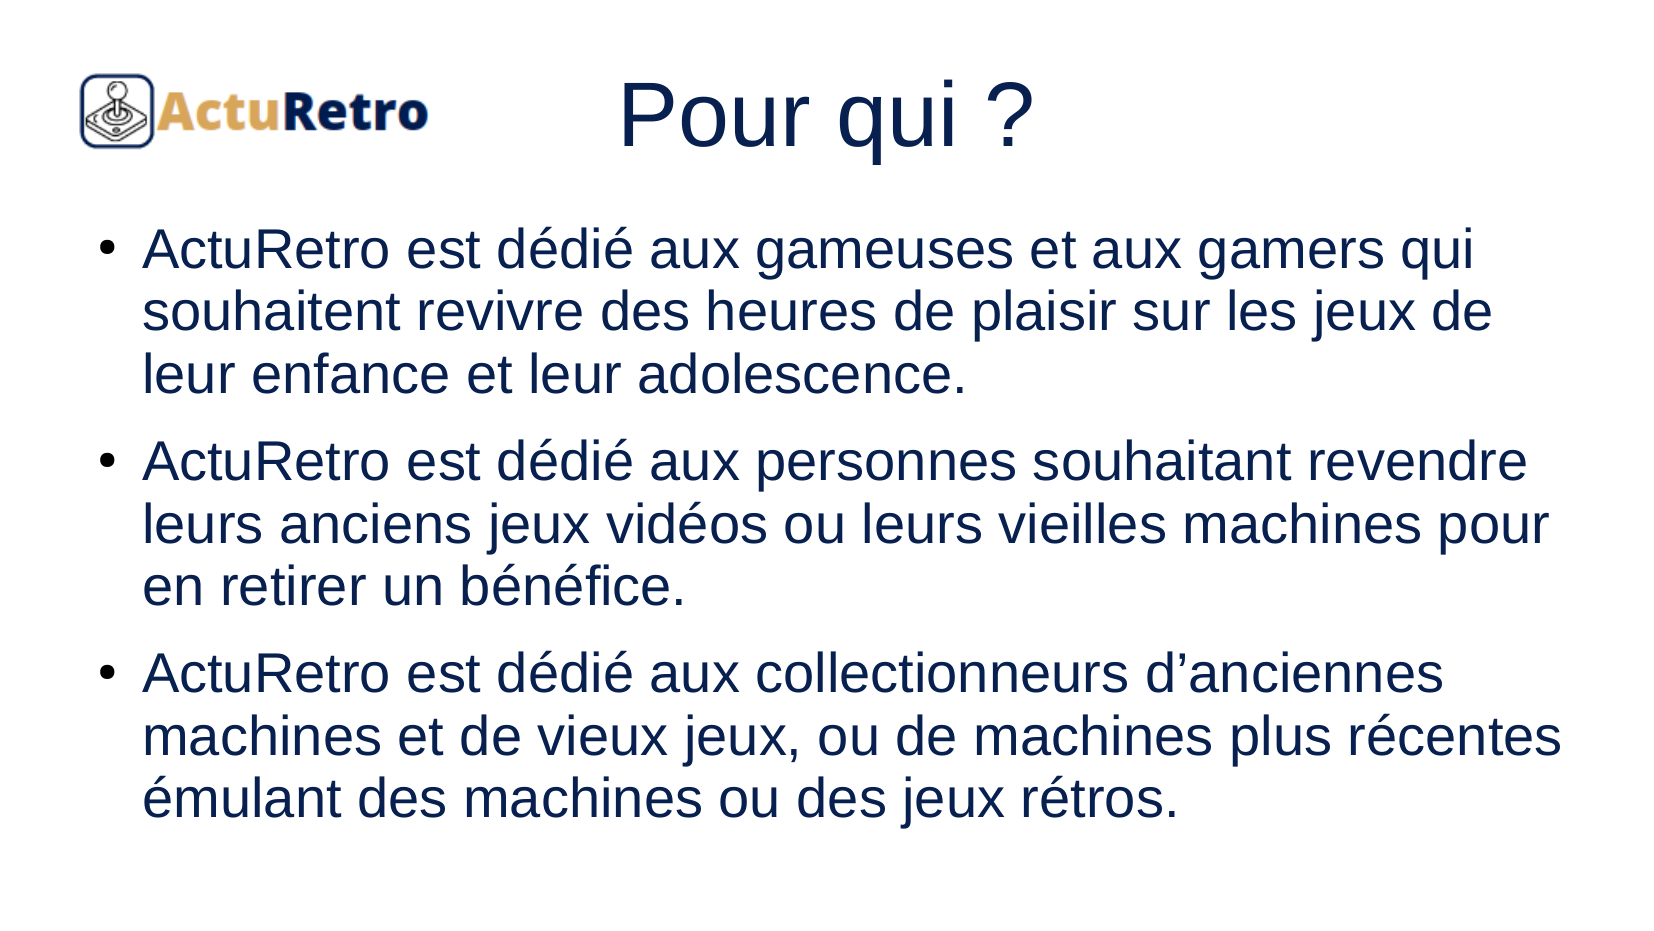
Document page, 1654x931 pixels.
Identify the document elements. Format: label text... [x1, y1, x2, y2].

list ActuRetro est dédié aux gameuses et aux gamers qui souhaitent revivre des heures de plaisir sur les jeux de leur enfance et leur adolescence. ActuRetro est dédié aux personnes souhaitant revendre leurs anciens jeux vidéos ou leurs vieilles machines pour en retirer un bénéfice. ActuRetro est dédié aux collectionneurs d’anciennes machines et de vieux jeux, ou de machines plus récentes émulant des machines ou des jeux rétros. [82, 217, 1571, 839]
picture [75, 69, 434, 154]
title Pour qui ? [82, 37, 1571, 193]
